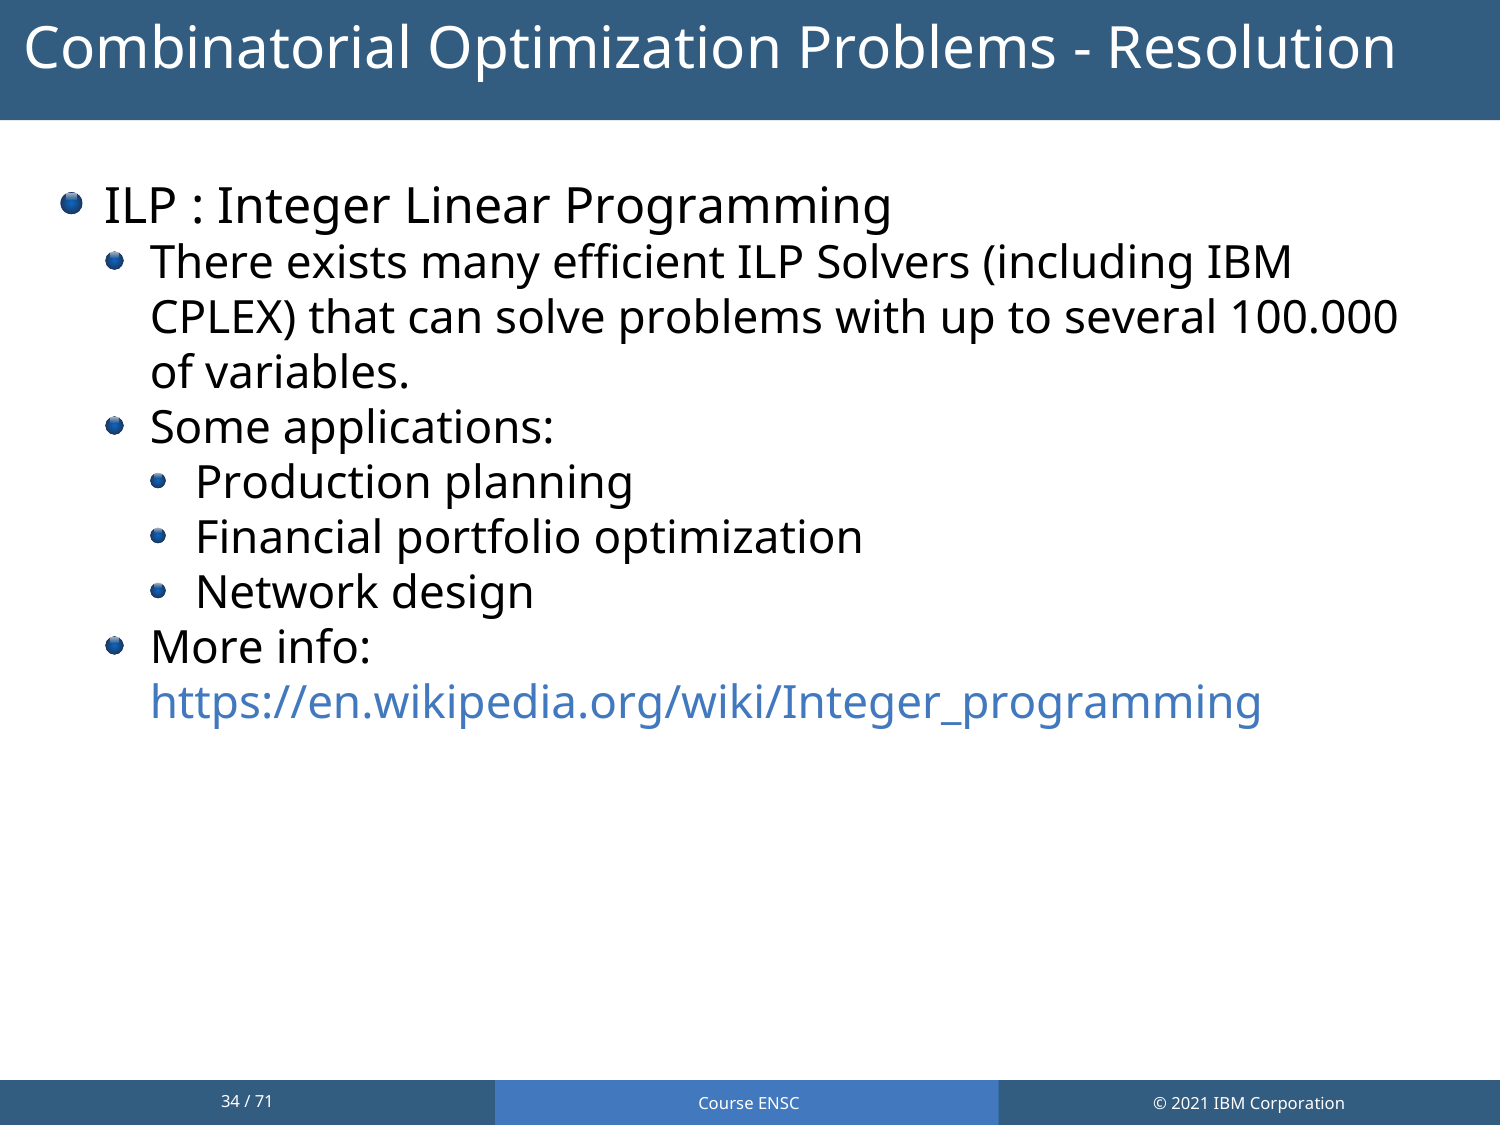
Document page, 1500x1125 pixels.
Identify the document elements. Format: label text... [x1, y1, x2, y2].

title Combinatorial Optimization Problems - Resolution [0, 0, 1500, 121]
list ILP : Integer Linear Programming There exists many efficient ILP Solvers (including IBM CPLEX) that can solve problems with up to several 100.000 of variables. Some applications: Production planning Financial portfolio optimization Network design More info: https://en.wikipedia.org/wiki/Integer_programming [45, 165, 1441, 1036]
